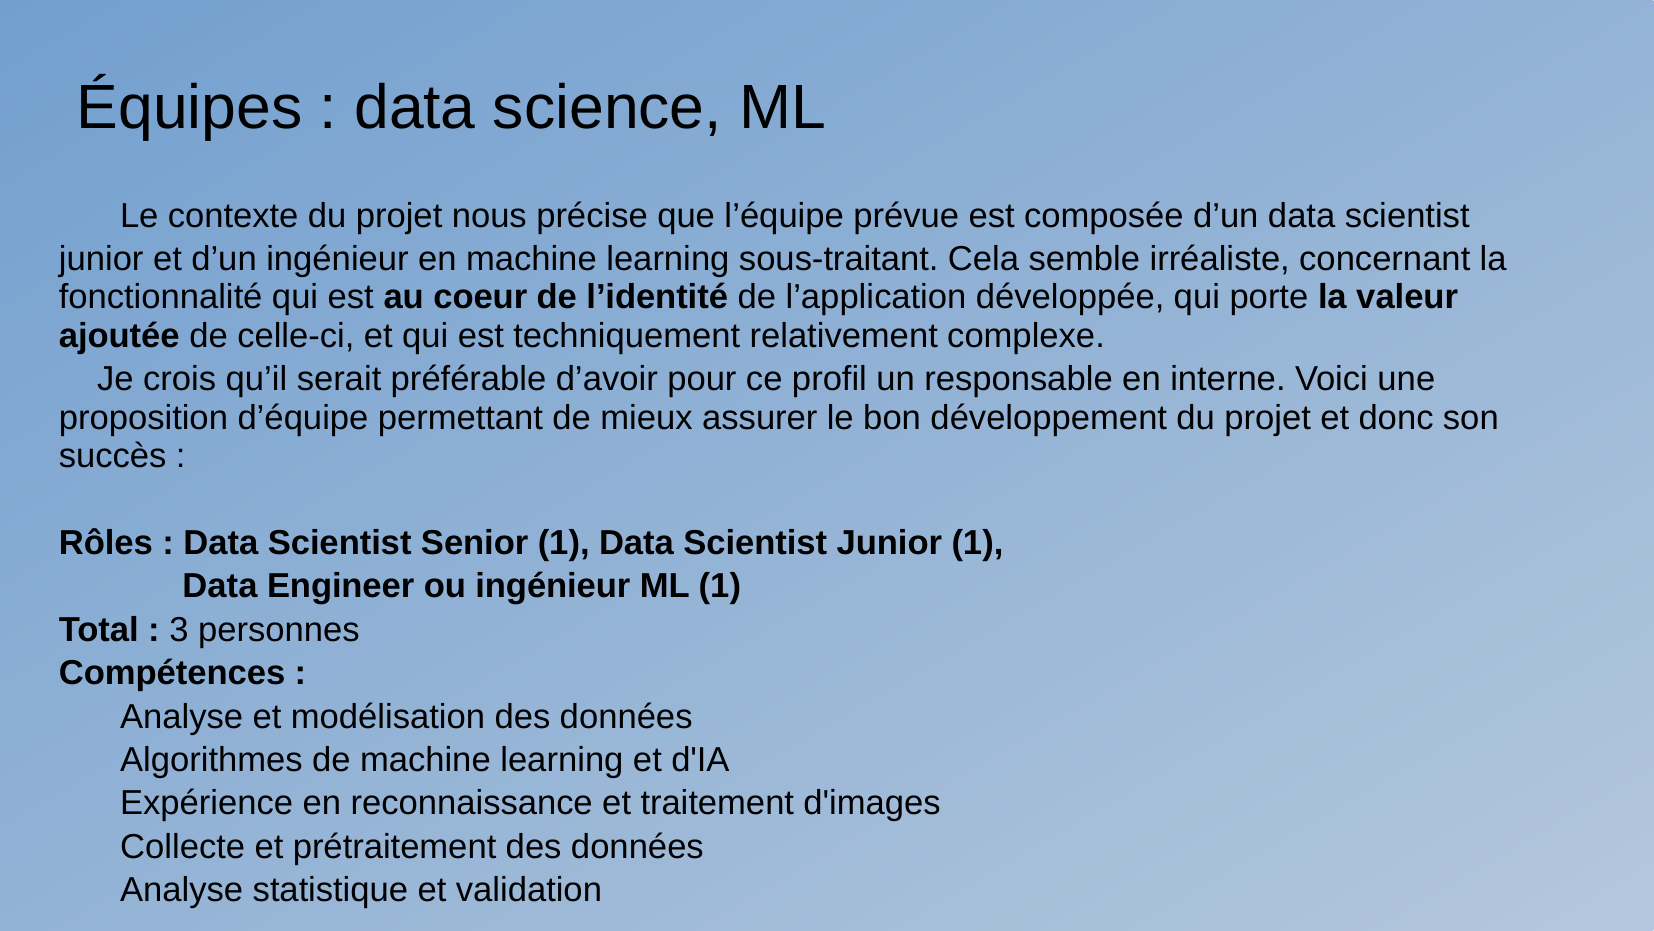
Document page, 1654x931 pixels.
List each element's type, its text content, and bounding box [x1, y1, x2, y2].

list Le contexte du projet nous précise que l’équipe prévue est composée d’un data scientist junior et d’un ingénieur en machine learning sous-traitant. Cela semble irréaliste, concernant la fonctionnalité qui est au coeur de l’identité de l’application développée, qui porte la valeur ajoutée de celle-ci, et qui est techniquement relativement complexe. Je crois qu’il serait préférable d’avoir pour ce profil un responsable en interne. Voici une proposition d’équipe permettant de mieux assurer le bon développement du projet et donc son succès : Rôles : Data Scientist Senior (1), Data Scientist Junior (1), Data Engineer ou ingénieur ML (1) Total : 3 personnes Compétences : Analyse et modélisation des données Algorithmes de machine learning et d'IA Expérience en reconnaissance et traitement d'images Collecte et prétraitement des données Analyse statistique et validation [59, 177, 1548, 916]
title Équipes : data science, ML [76, 29, 1565, 185]
